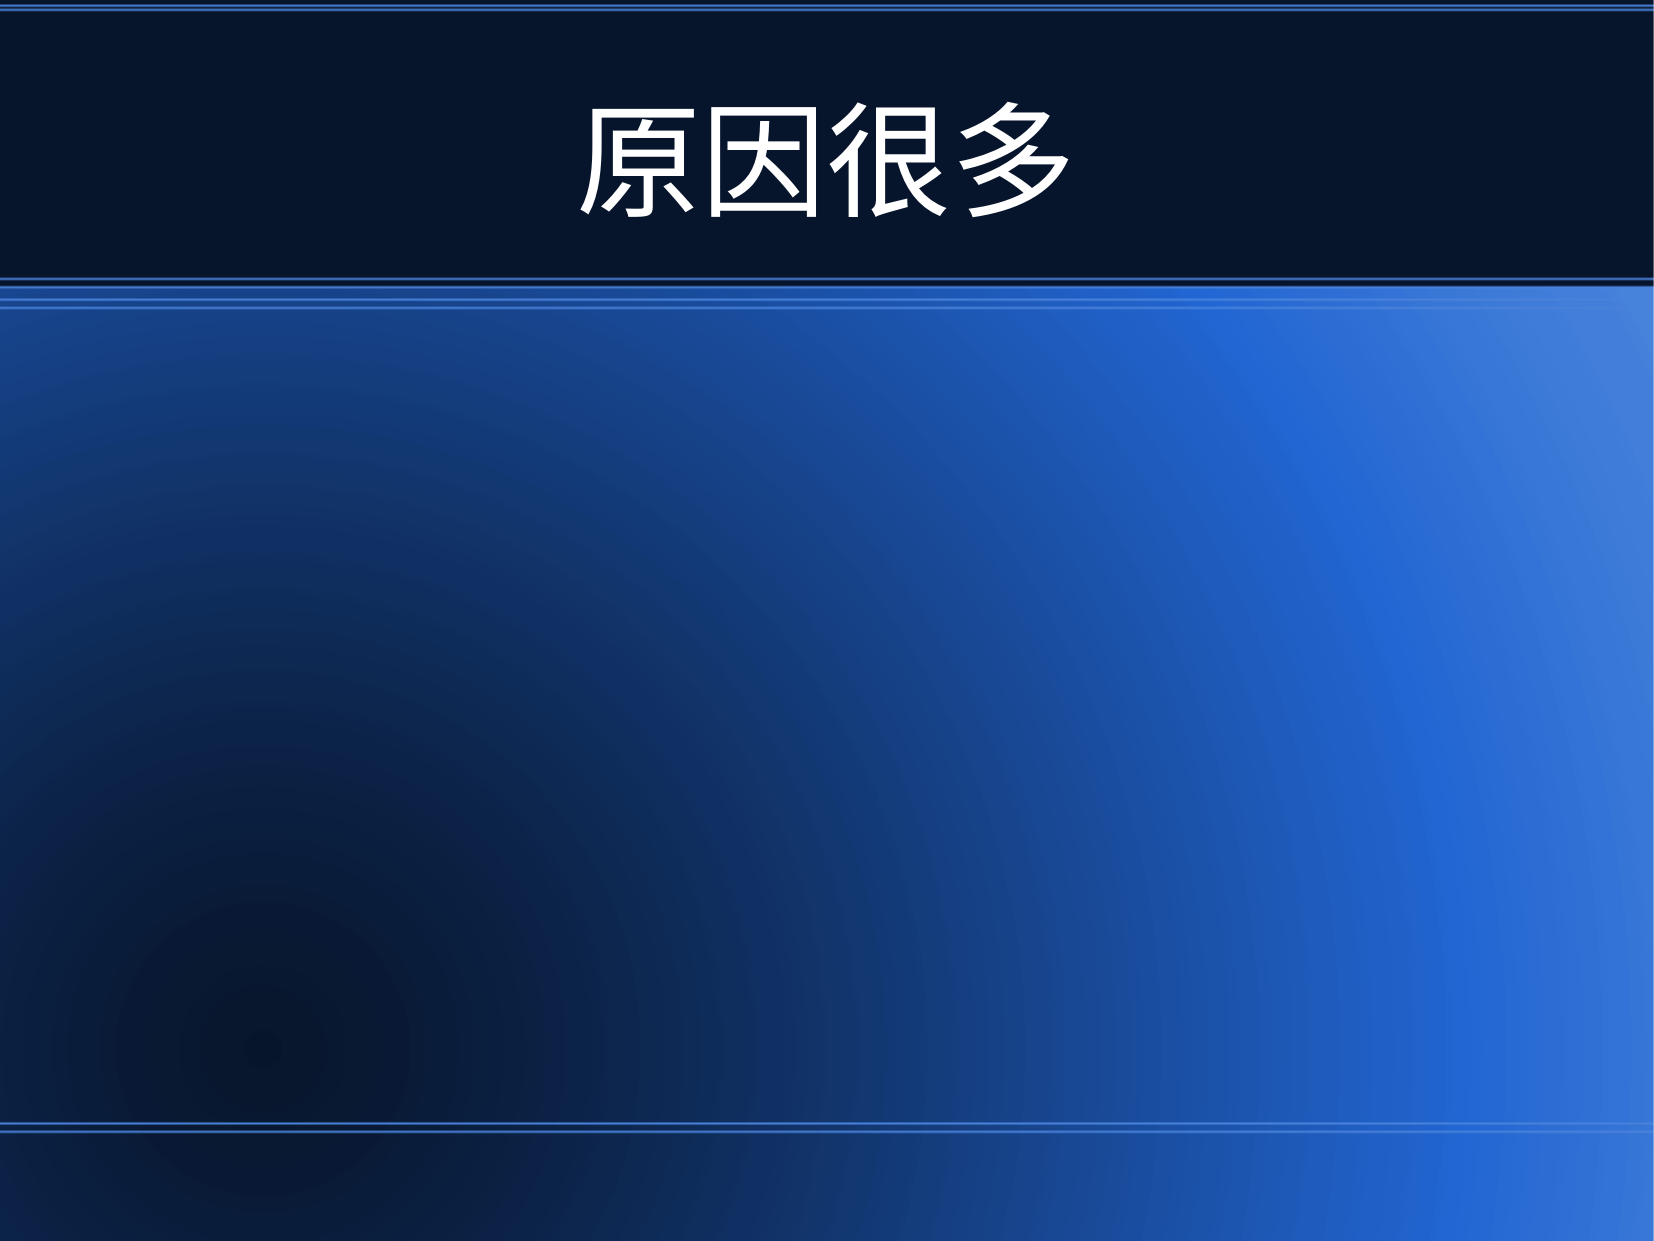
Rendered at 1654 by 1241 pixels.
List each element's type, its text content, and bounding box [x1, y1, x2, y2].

title 原因很多 [82, 49, 1571, 257]
picture [0, 0, 1654, 1241]
